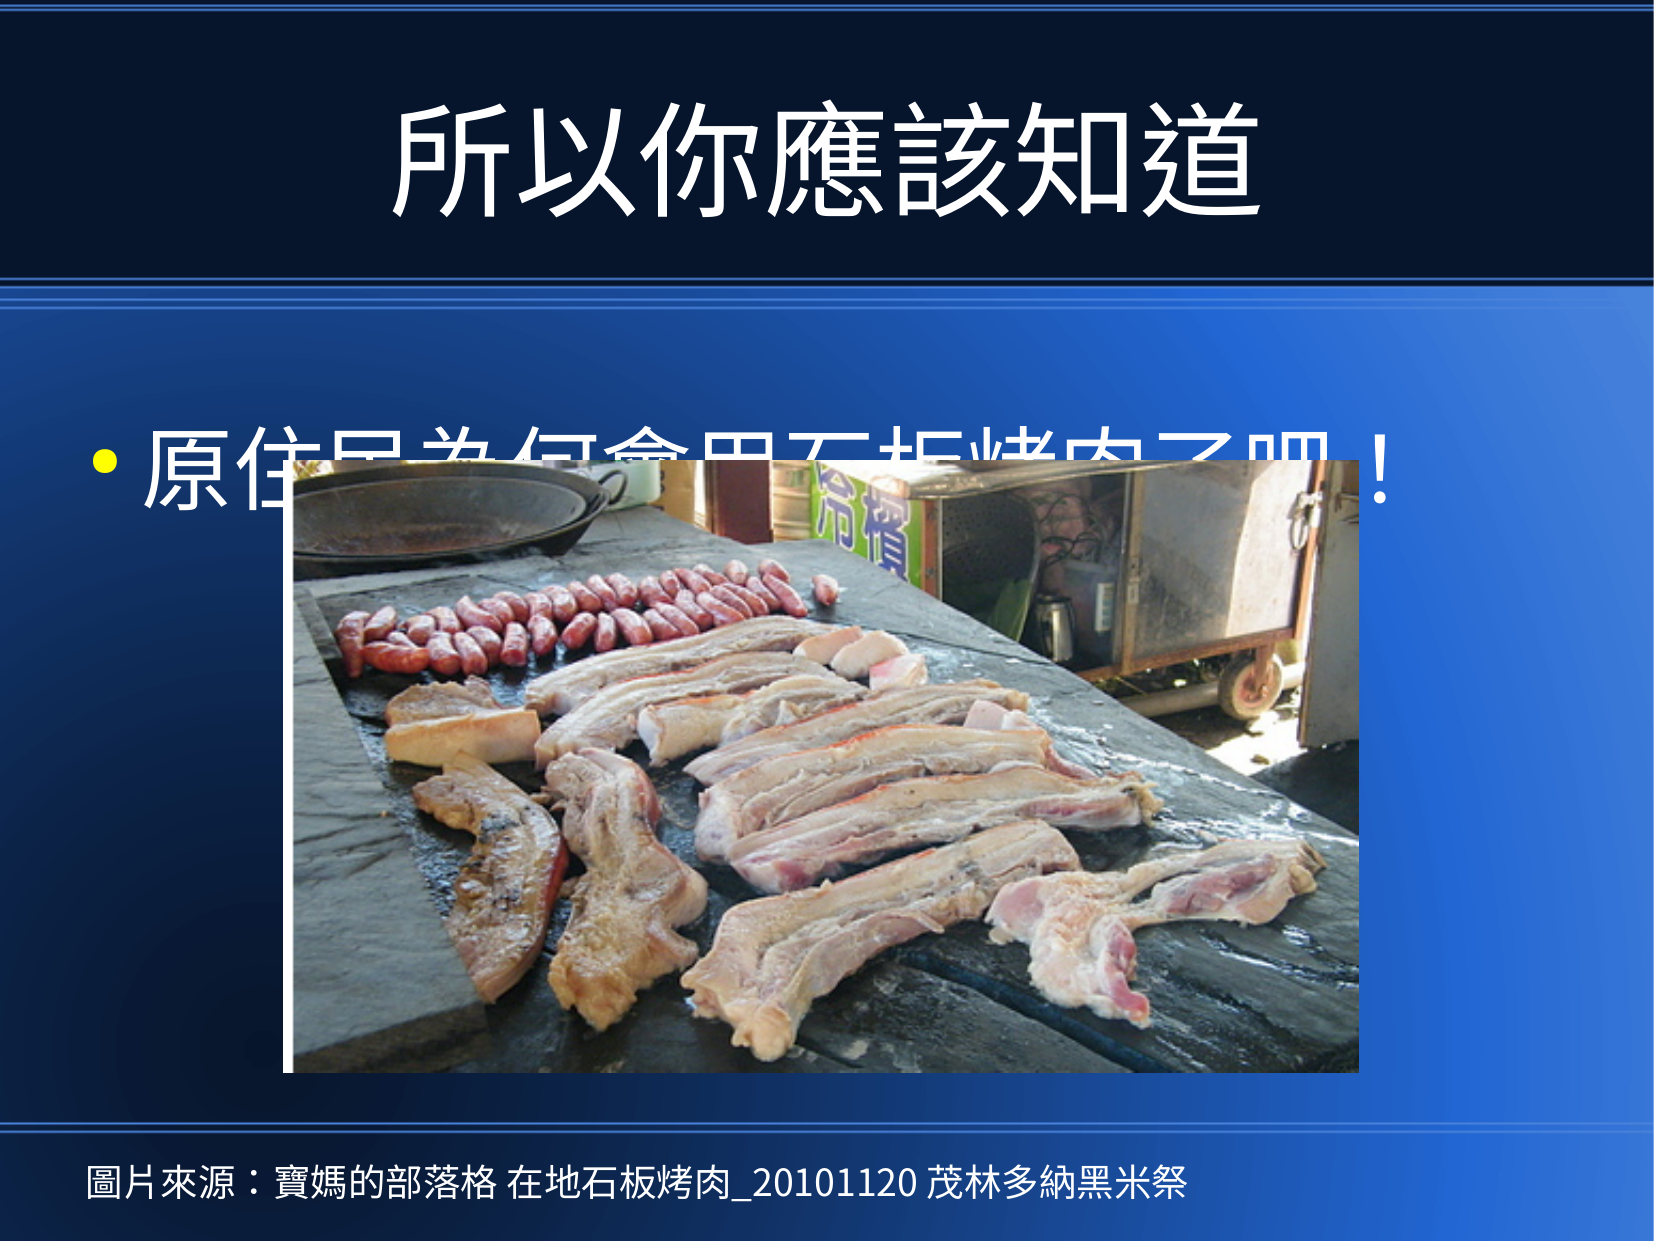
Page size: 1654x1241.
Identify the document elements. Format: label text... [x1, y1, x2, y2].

picture [283, 460, 1359, 1073]
picture [0, 0, 1654, 1241]
text_box 圖片來源：寶媽的部落格 在地石板烤肉_20101120 茂林多納黑米祭 [70, 1145, 1578, 1241]
title 所以你應該知道 [82, 49, 1571, 257]
list 原住民為何會用石板烤肉了吧！ [70, 330, 1559, 1145]
